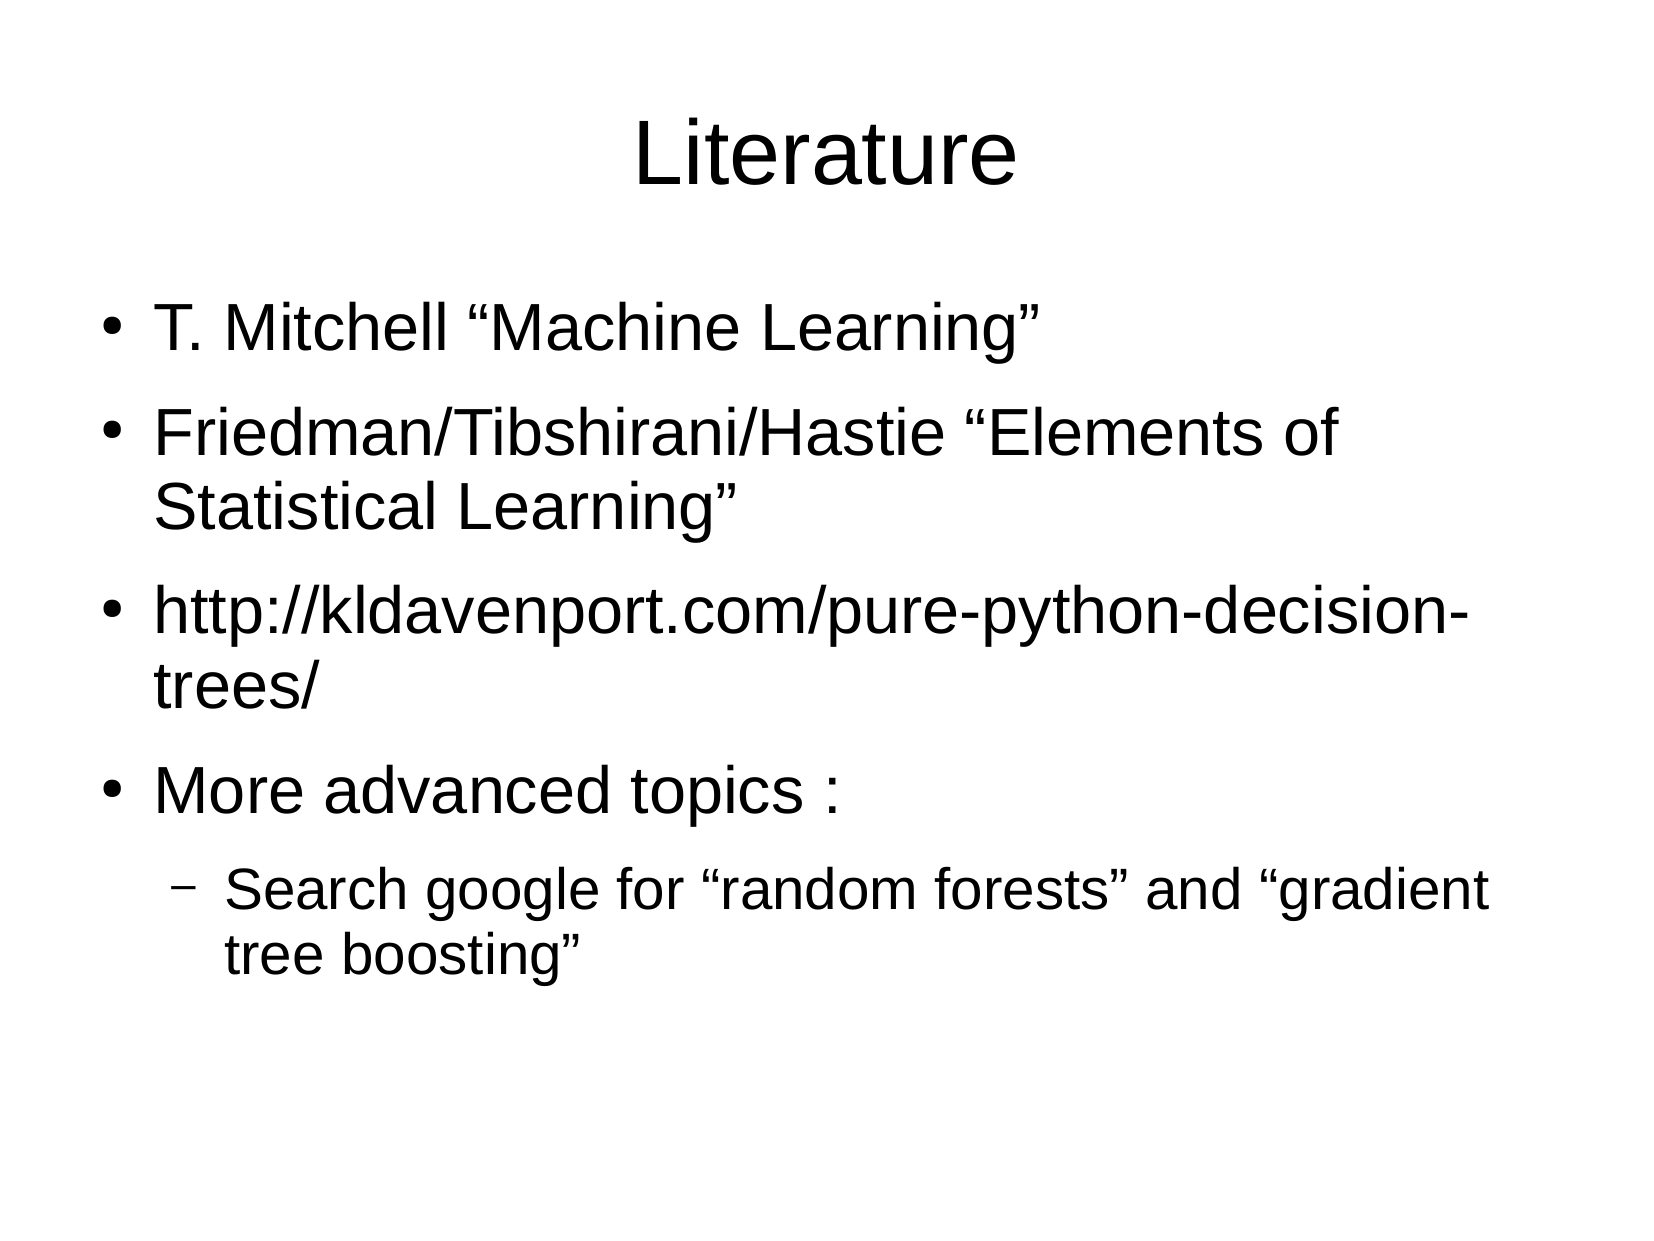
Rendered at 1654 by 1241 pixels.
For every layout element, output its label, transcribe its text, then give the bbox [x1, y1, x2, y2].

title Literature [82, 49, 1571, 257]
list T. Mitchell “Machine Learning” Friedman/Tibshirani/Hastie “Elements of Statistical Learning” http://kldavenport.com/pure-python-decision-trees/ More advanced topics : Search google for “random forests” and “gradient tree boosting” [82, 290, 1571, 1010]
